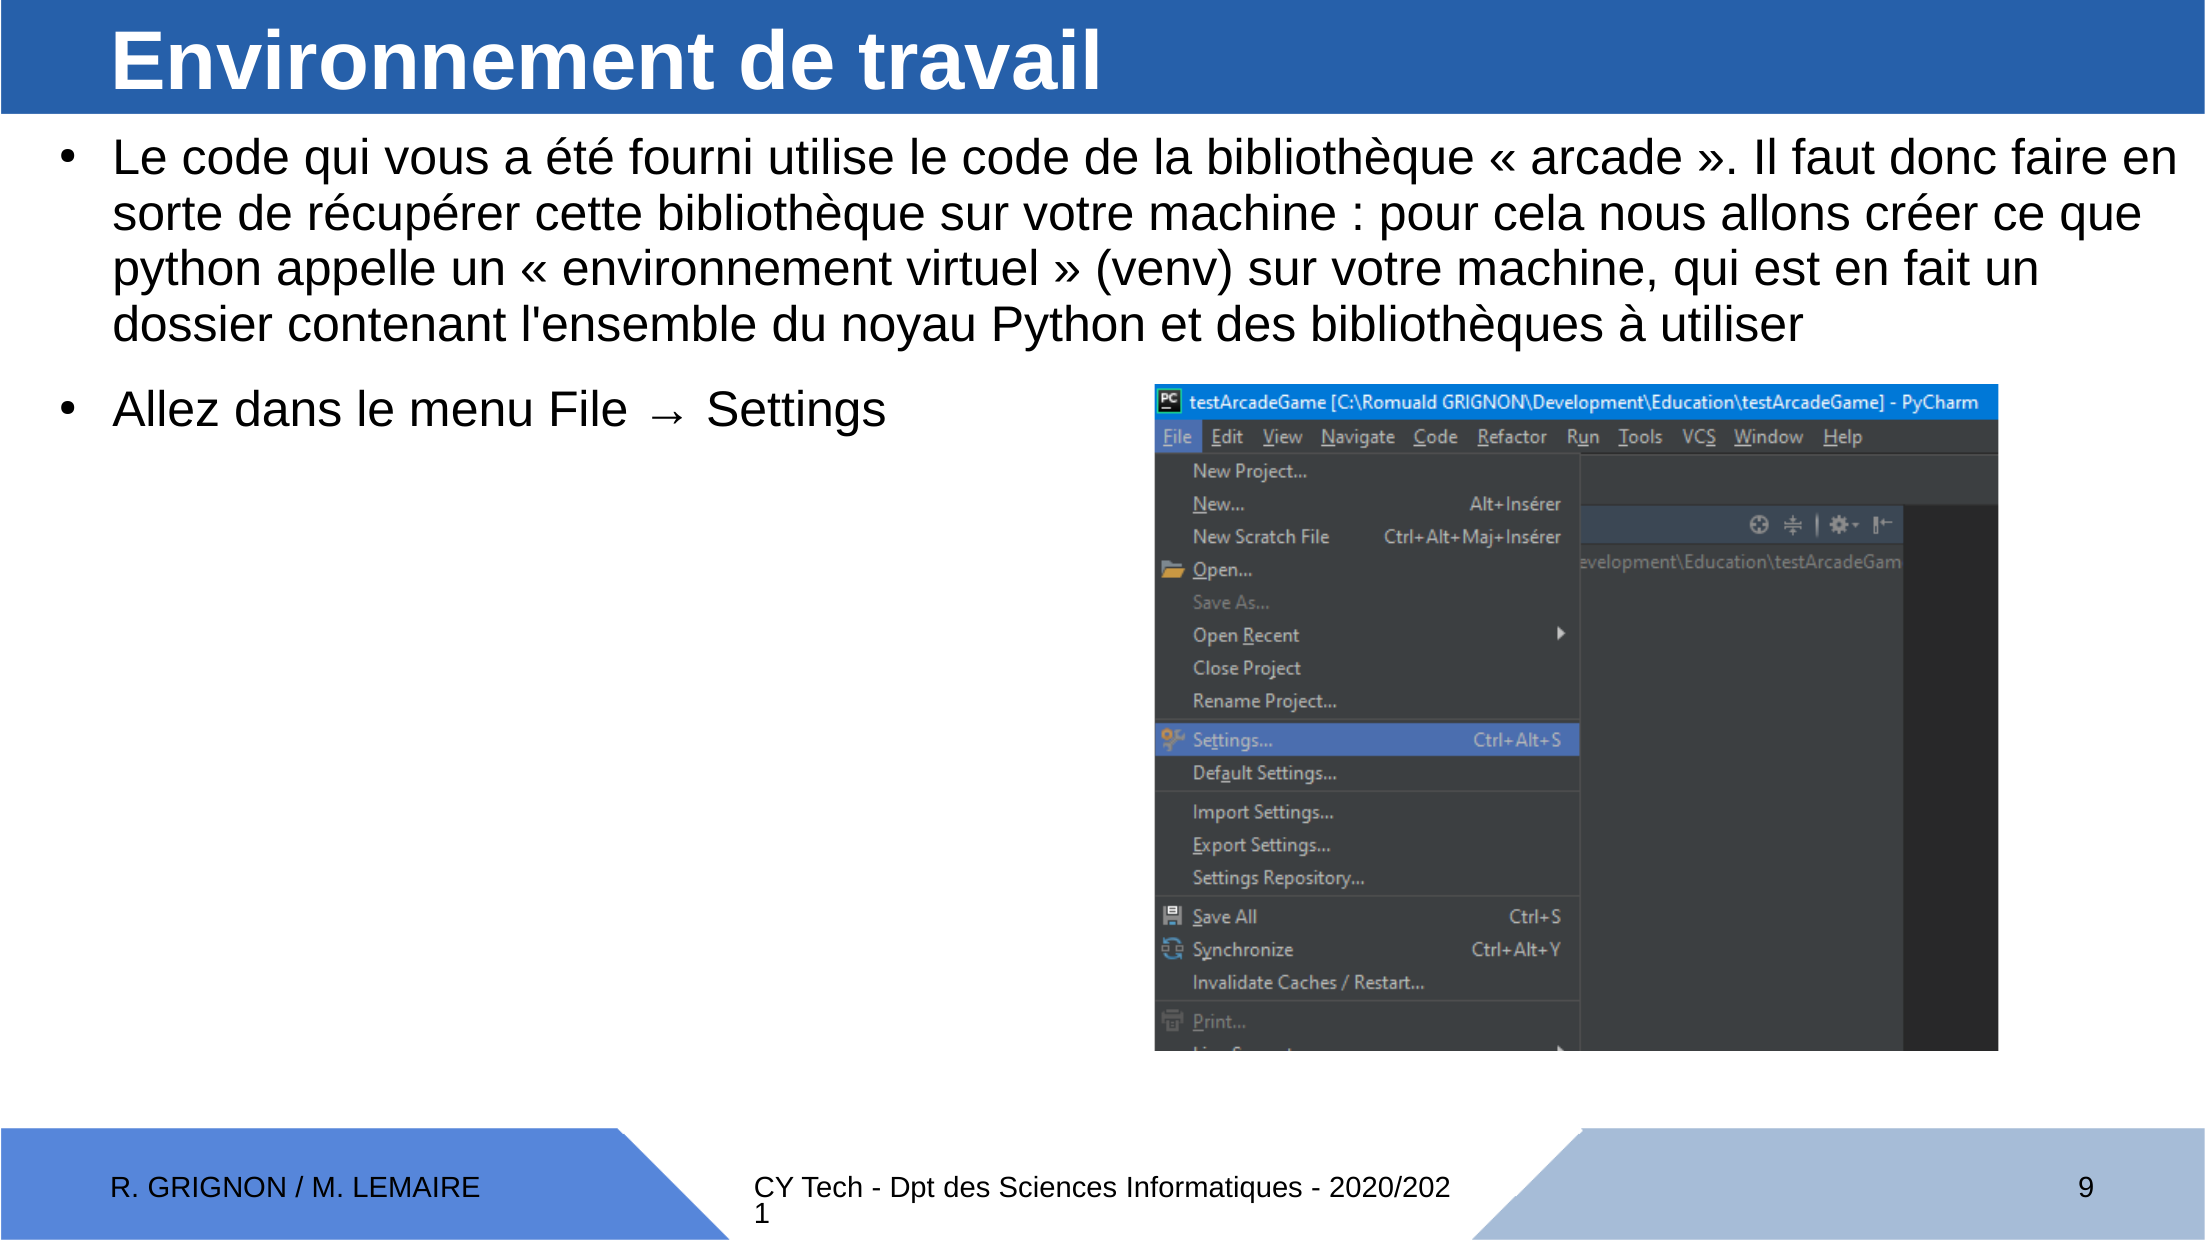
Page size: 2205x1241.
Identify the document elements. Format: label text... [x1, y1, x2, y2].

title Environnement de travail [110, 49, 2095, 199]
picture [0, 0, 2205, 1241]
list Le code qui vous a été fourni utilise le code de la bibliothèque « arcade ». Il faut donc faire en sorte de récupérer cette bibliothèque sur votre machine : pour cela nous allons créer ce que python appelle un « environnement virtuel » (venv) sur votre machine, qui est en fait un dossier contenant l'ensemble du noyau Python et des bibliothèques à utiliser Allez dans le menu File → Settings [41, 199, 2191, 1069]
